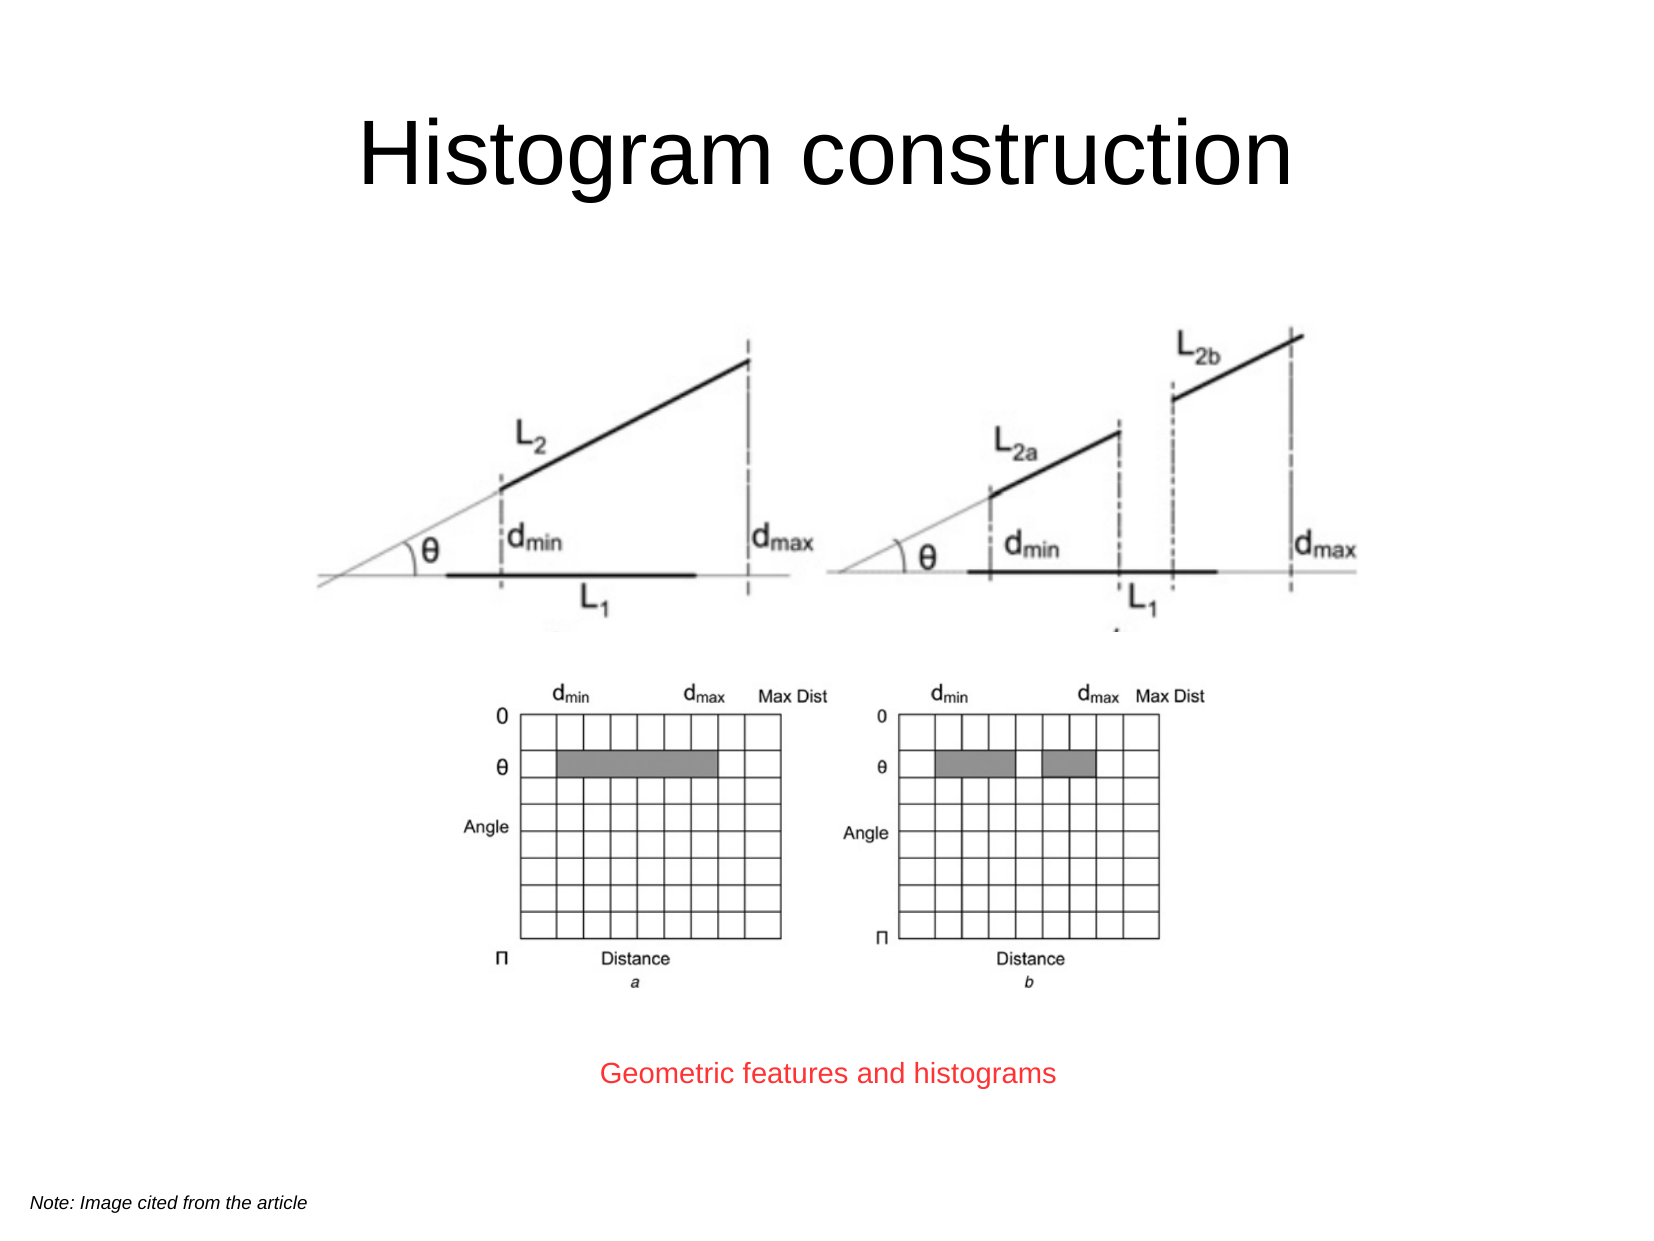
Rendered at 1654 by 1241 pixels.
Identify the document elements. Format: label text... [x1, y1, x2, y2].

title Histogram construction [82, 49, 1571, 257]
text_box Note: Image cited from the article [15, 1185, 323, 1221]
text_box Geometric features and histograms [585, 1050, 1073, 1098]
picture [450, 660, 1216, 991]
picture [270, 256, 1437, 632]
